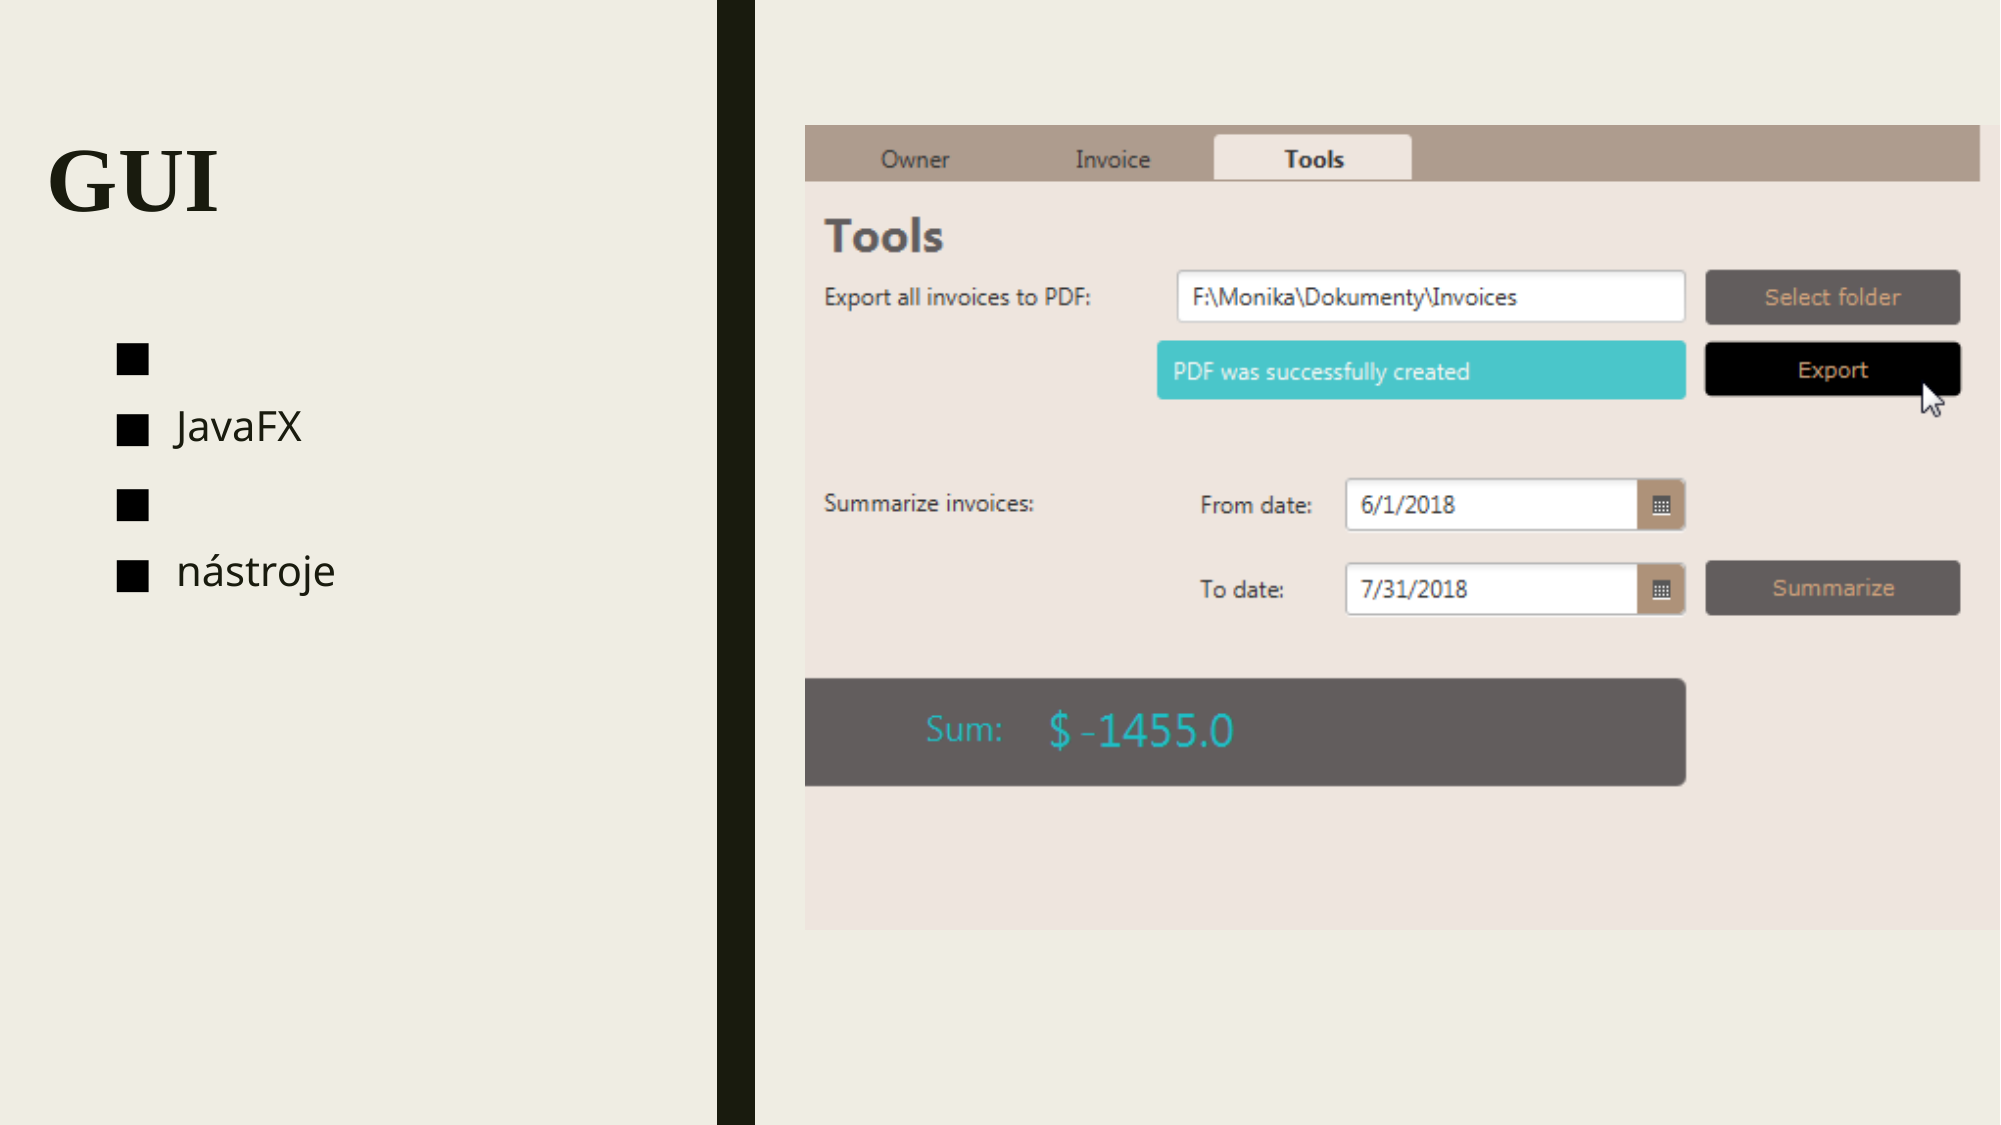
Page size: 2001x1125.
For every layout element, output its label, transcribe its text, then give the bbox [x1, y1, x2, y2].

text_box [0, 0, 2000, 1125]
title GUI [31, 125, 547, 254]
picture [805, 125, 2000, 930]
list JavaFX nástroje [98, 318, 536, 931]
